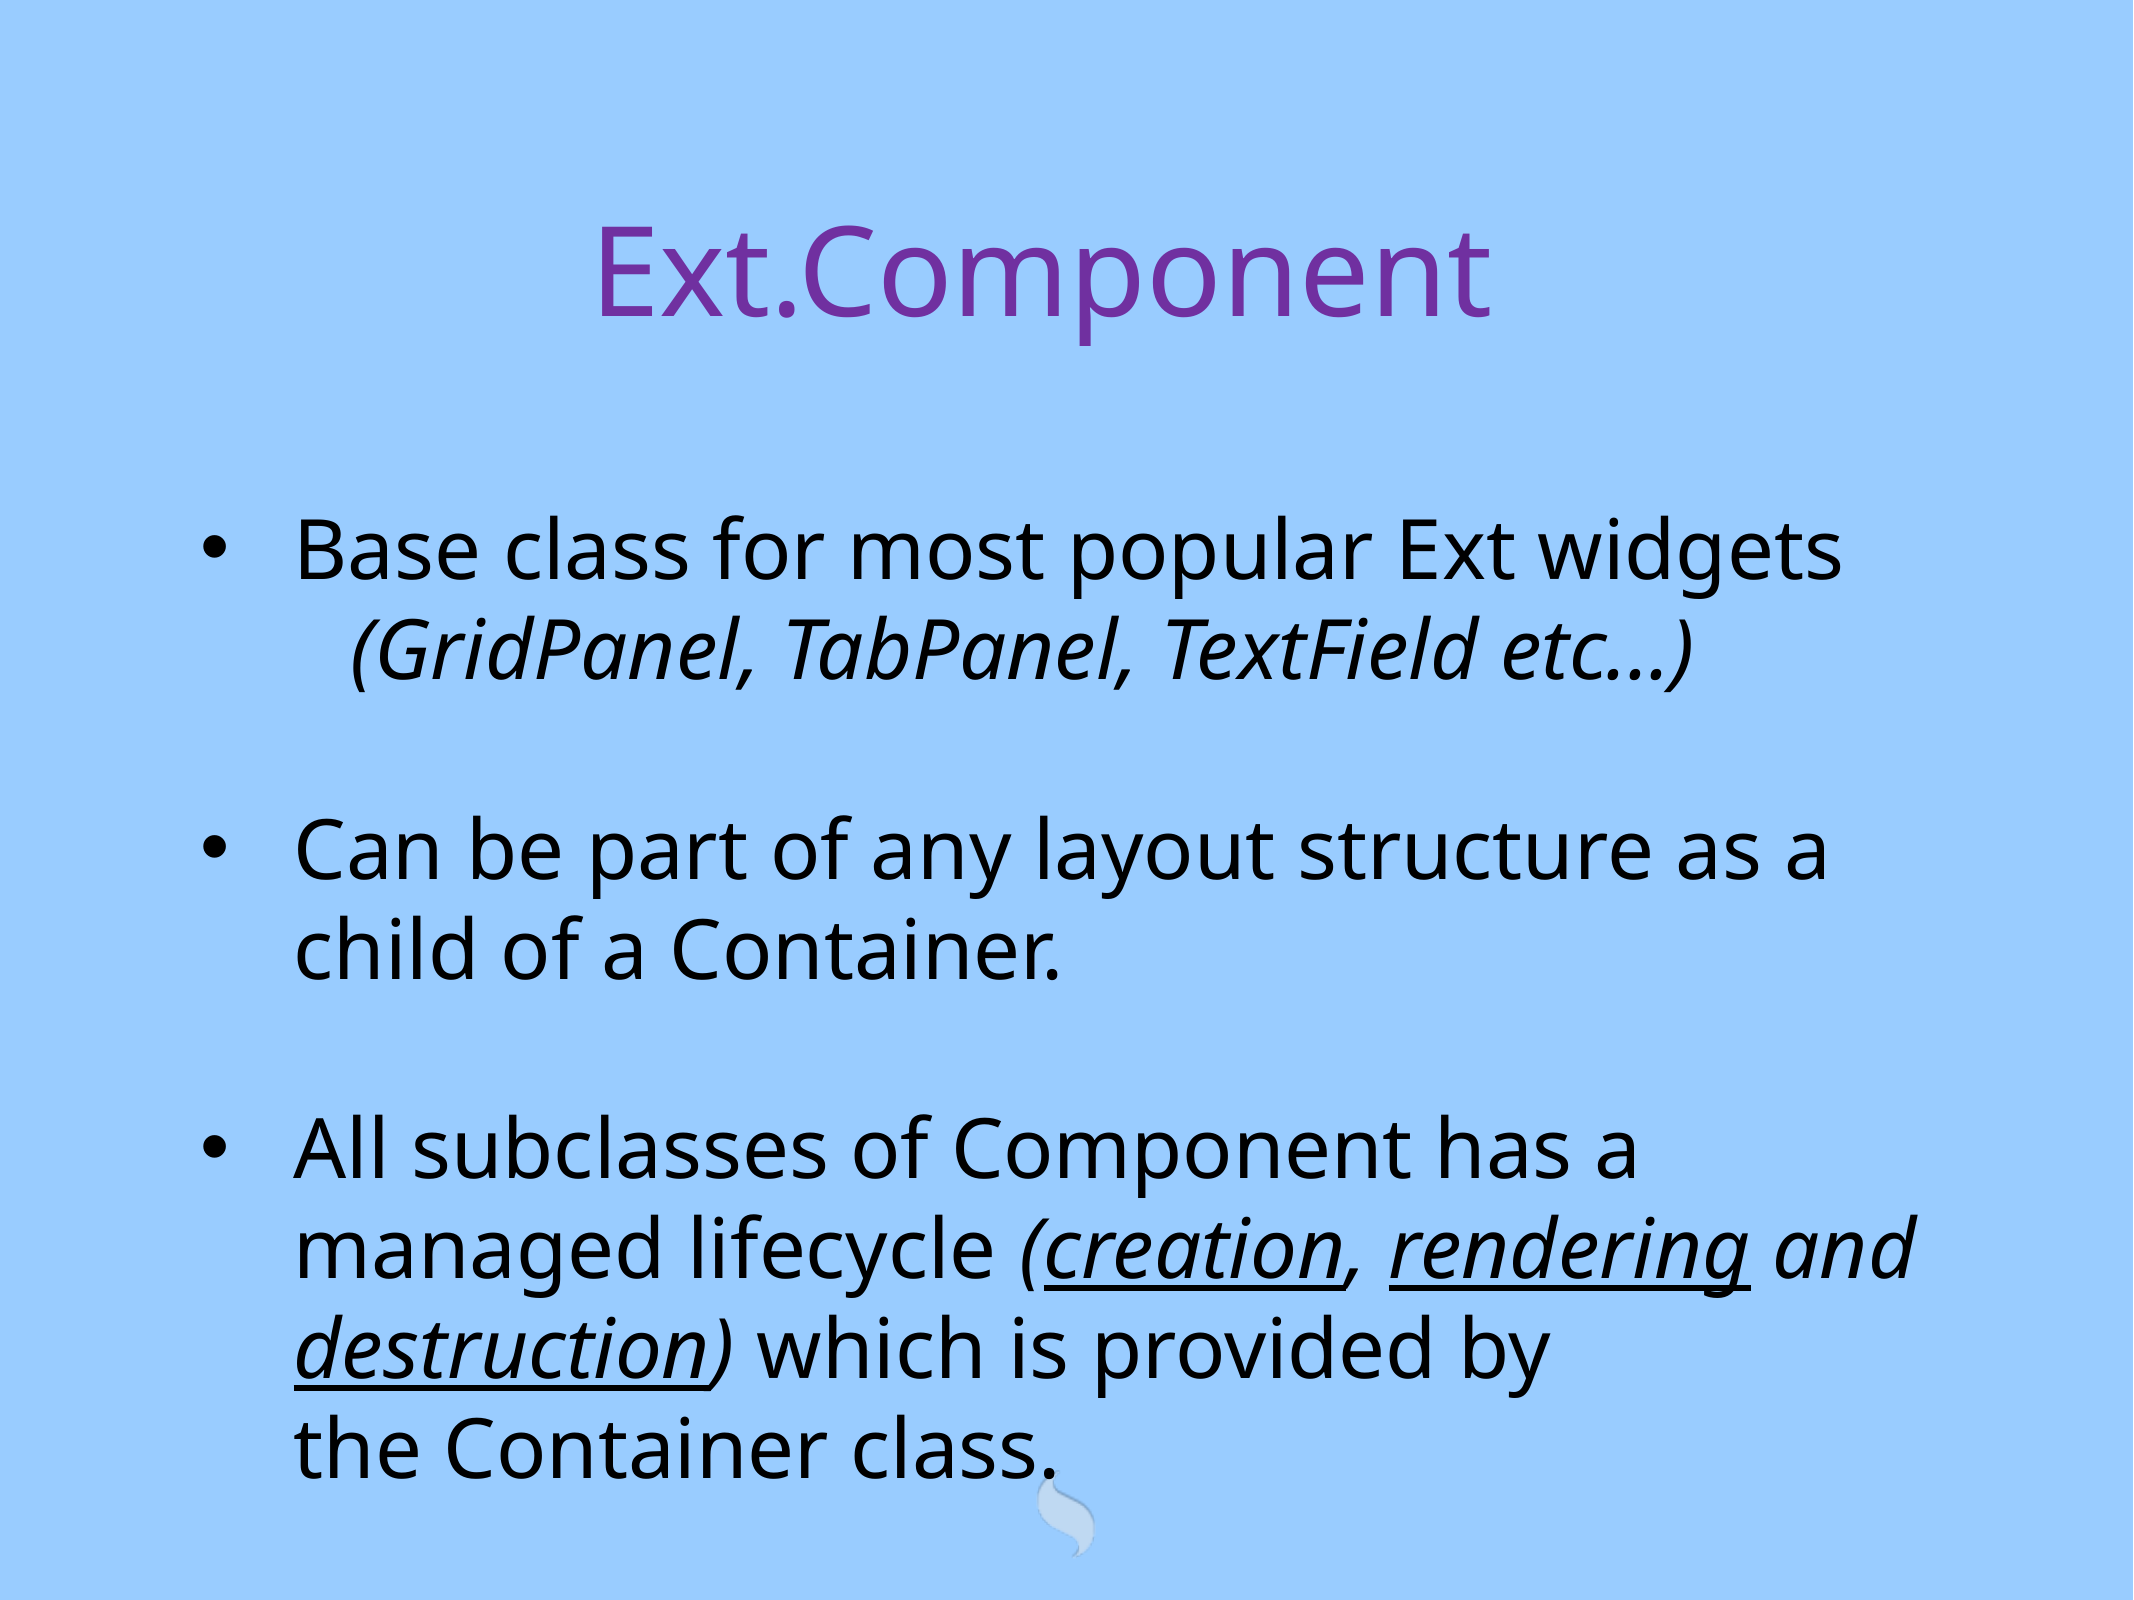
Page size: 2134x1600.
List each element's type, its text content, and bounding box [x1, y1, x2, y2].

text_box Base class for most popular Ext widgets (GridPanel, TabPanel, TextField etc...) Can be part of any layout structure as a child of a Container. All subclasses of Component has a managed lifecycle (creation, rendering and destruction) which is provided by the Container class. [191, 487, 2030, 1432]
picture [1035, 1470, 1098, 1561]
text_box Ext.Component [116, 112, 1967, 350]
